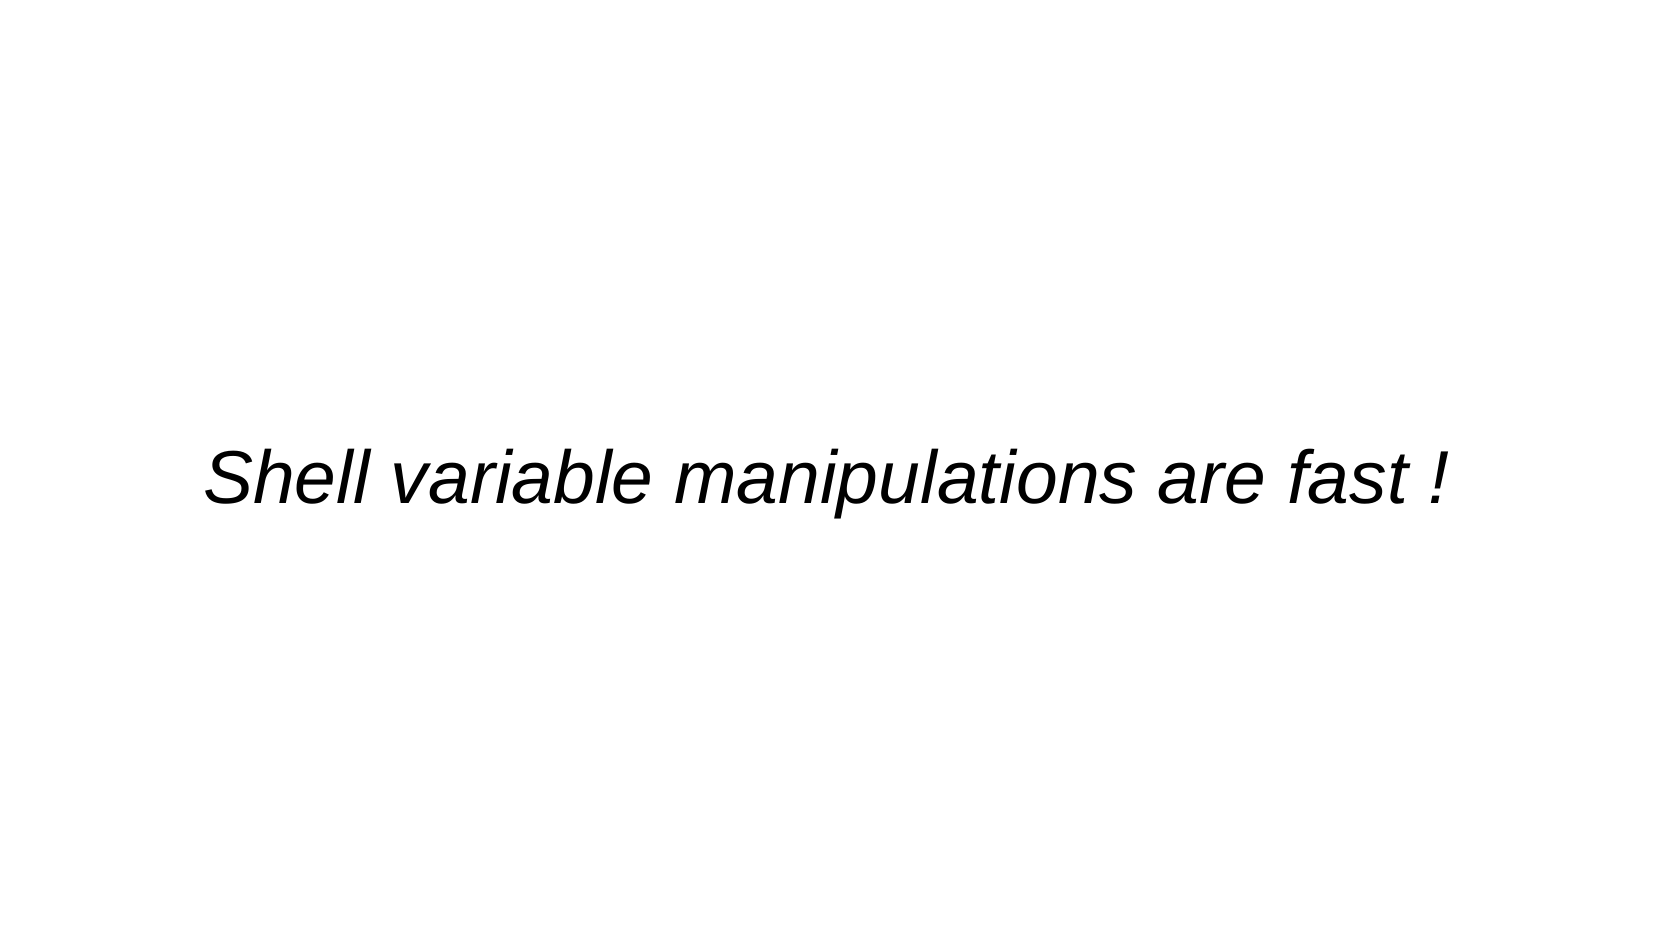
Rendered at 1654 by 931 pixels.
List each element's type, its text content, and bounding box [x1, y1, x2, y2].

title Shell variable manipulations are fast ! [82, 399, 1571, 556]
